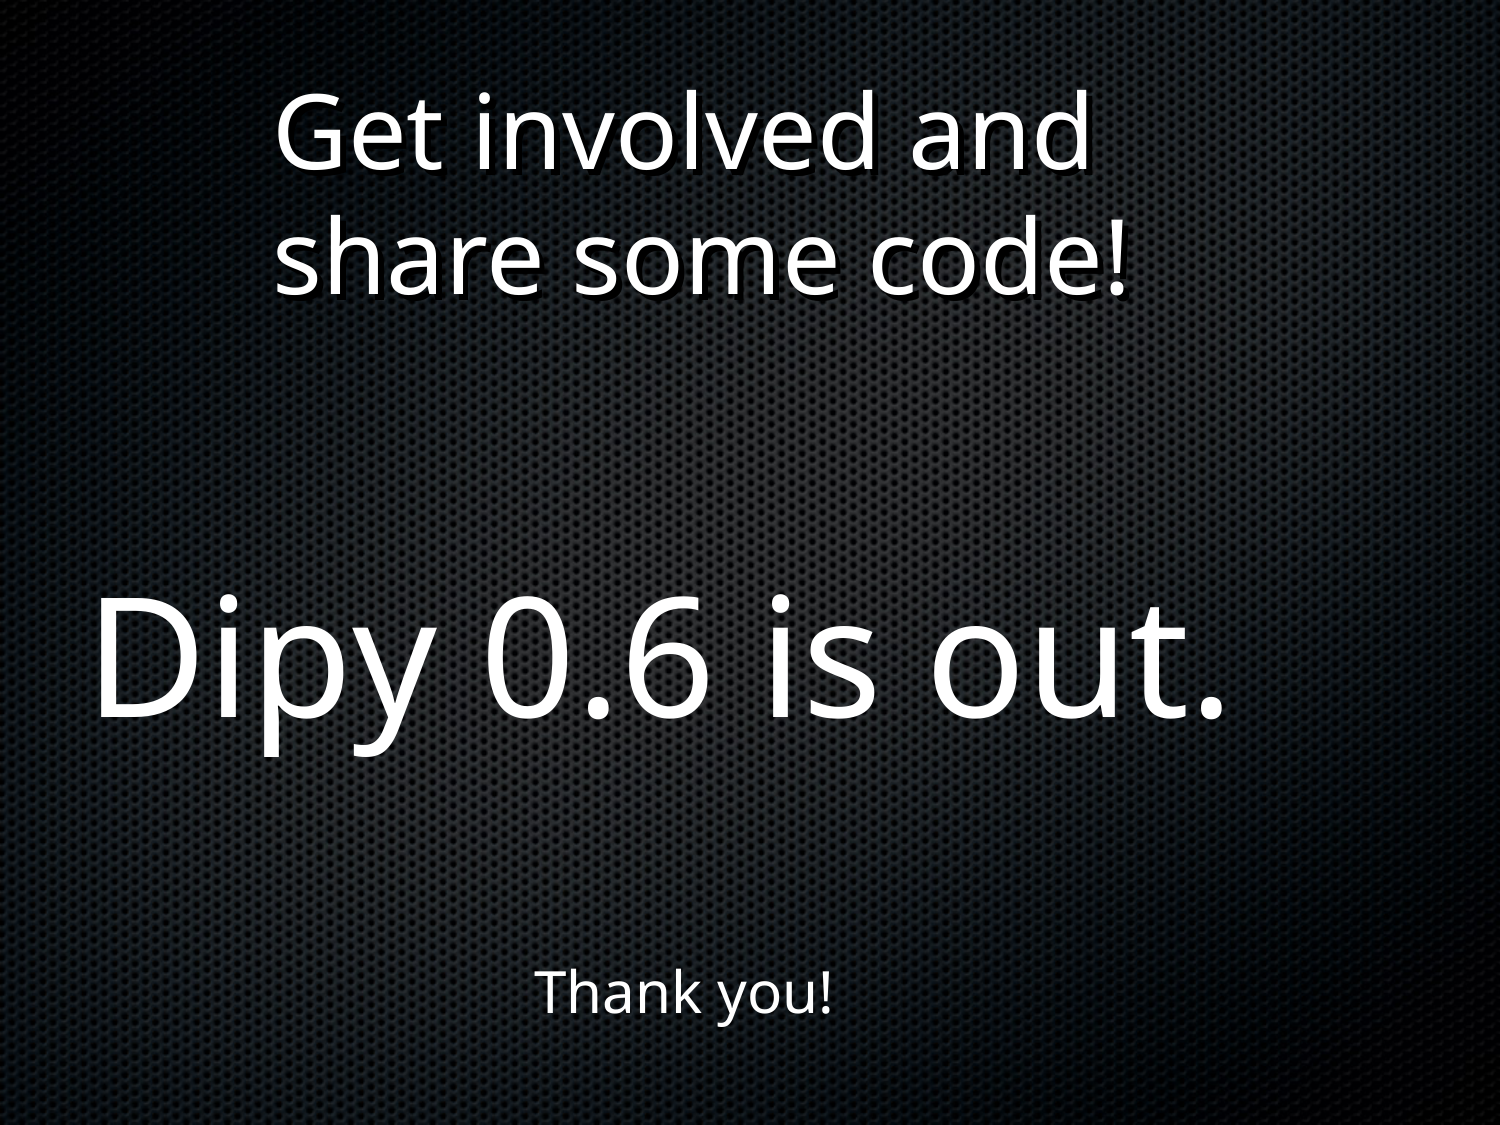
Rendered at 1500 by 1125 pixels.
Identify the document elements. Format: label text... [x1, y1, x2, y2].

text_box Thank you! [519, 959, 1049, 1087]
text_box Dipy 0.6 is out. [70, 543, 1500, 959]
title Get involved and share some code! [263, 49, 1500, 331]
picture [0, 0, 1500, 1125]
